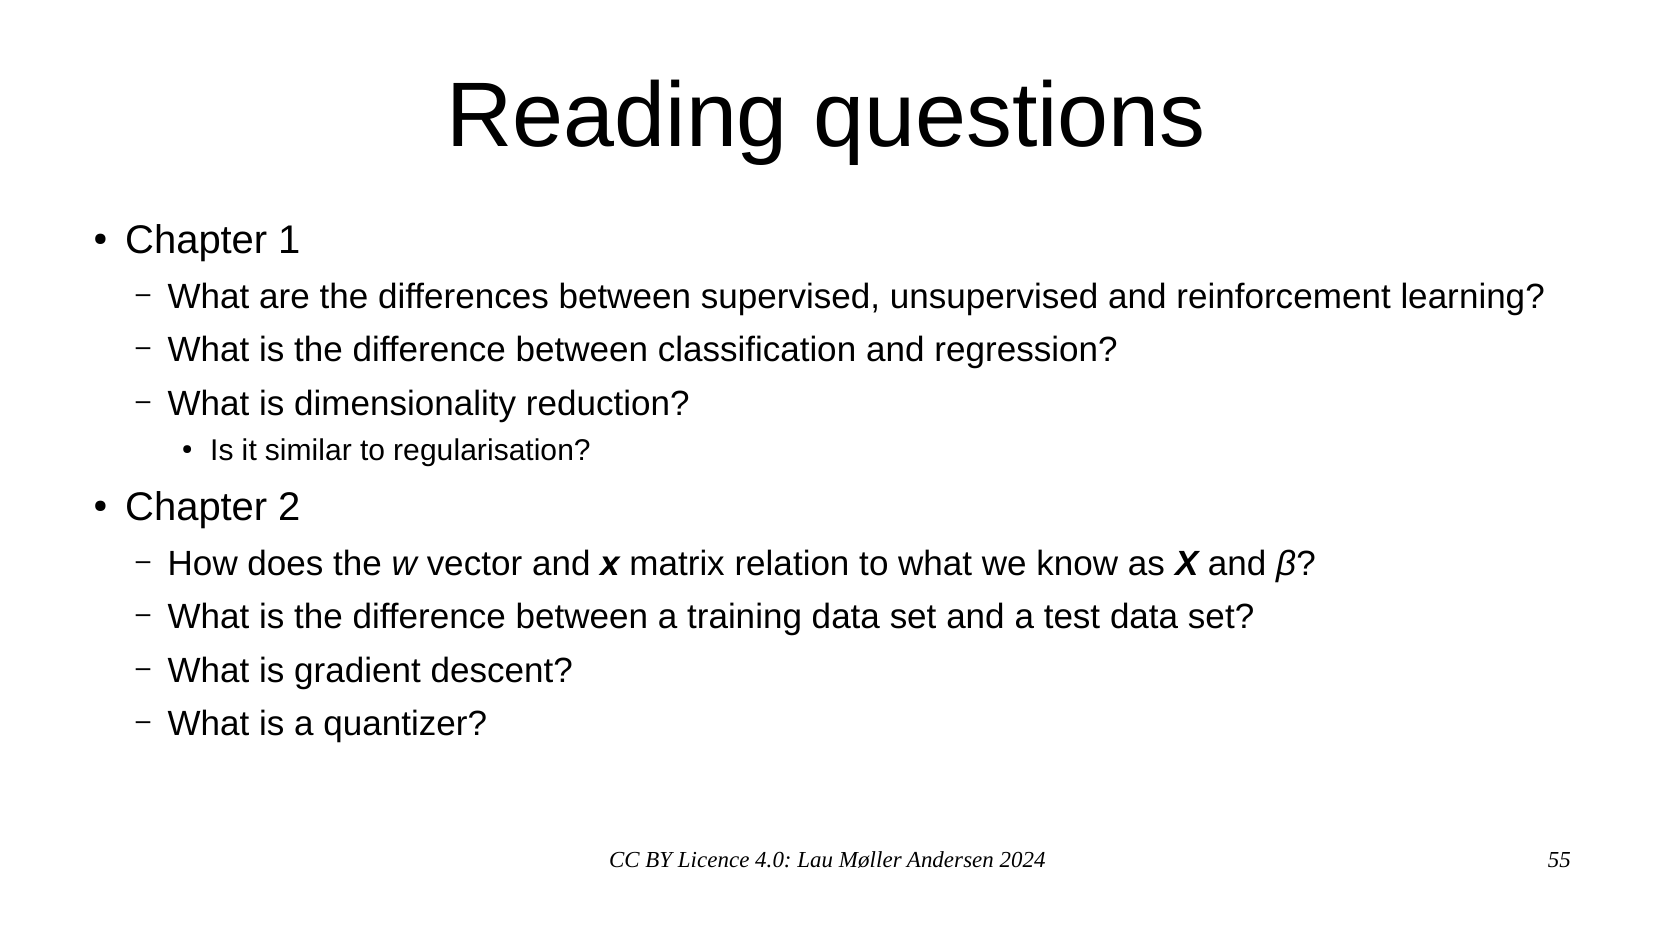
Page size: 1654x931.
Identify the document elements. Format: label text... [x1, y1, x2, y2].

title Reading questions [82, 37, 1571, 193]
list Chapter 1 What are the differences between supervised, unsupervised and reinforcement learning? What is the difference between classification and regression? What is dimensionality reduction? Is it similar to regularisation? Chapter 2 How does the w vector and x matrix relation to what we know as X and β? What is the difference between a training data set and a test data set? What is gradient descent? What is a quantizer? [82, 217, 1571, 758]
